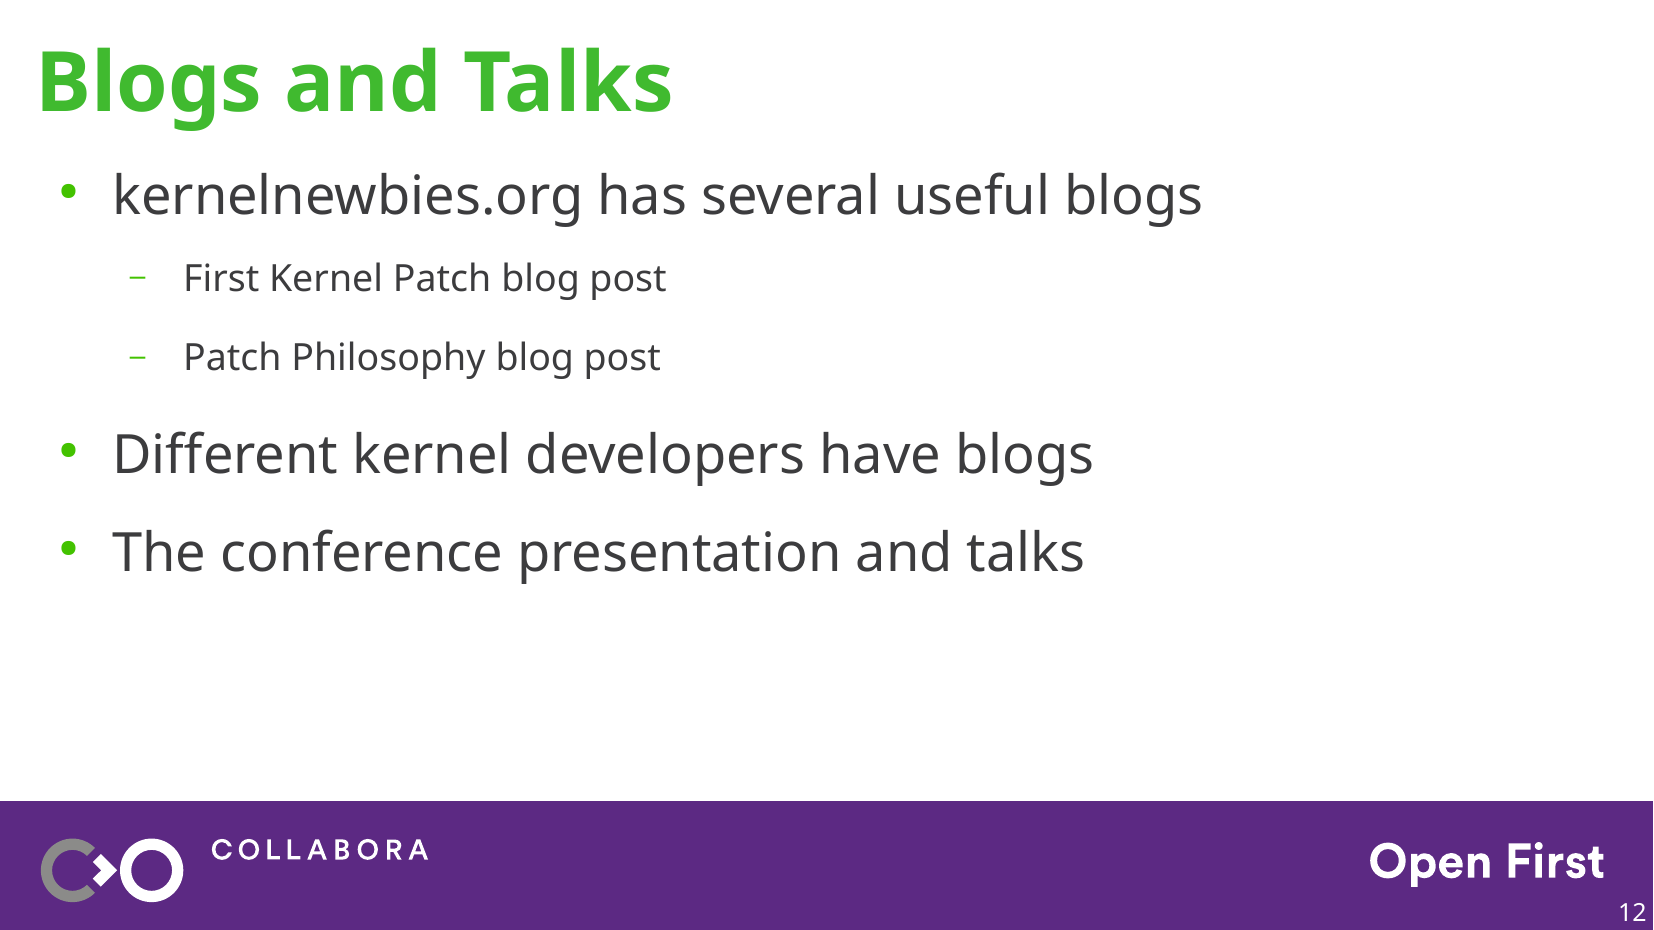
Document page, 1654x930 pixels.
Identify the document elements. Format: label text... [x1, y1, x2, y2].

title Blogs and Talks [35, 28, 1608, 192]
list kernelnewbies.org has several useful blogs First Kernel Patch blog post Patch Philosophy blog post Different kernel developers have blogs The conference presentation and talks [41, 160, 1613, 804]
